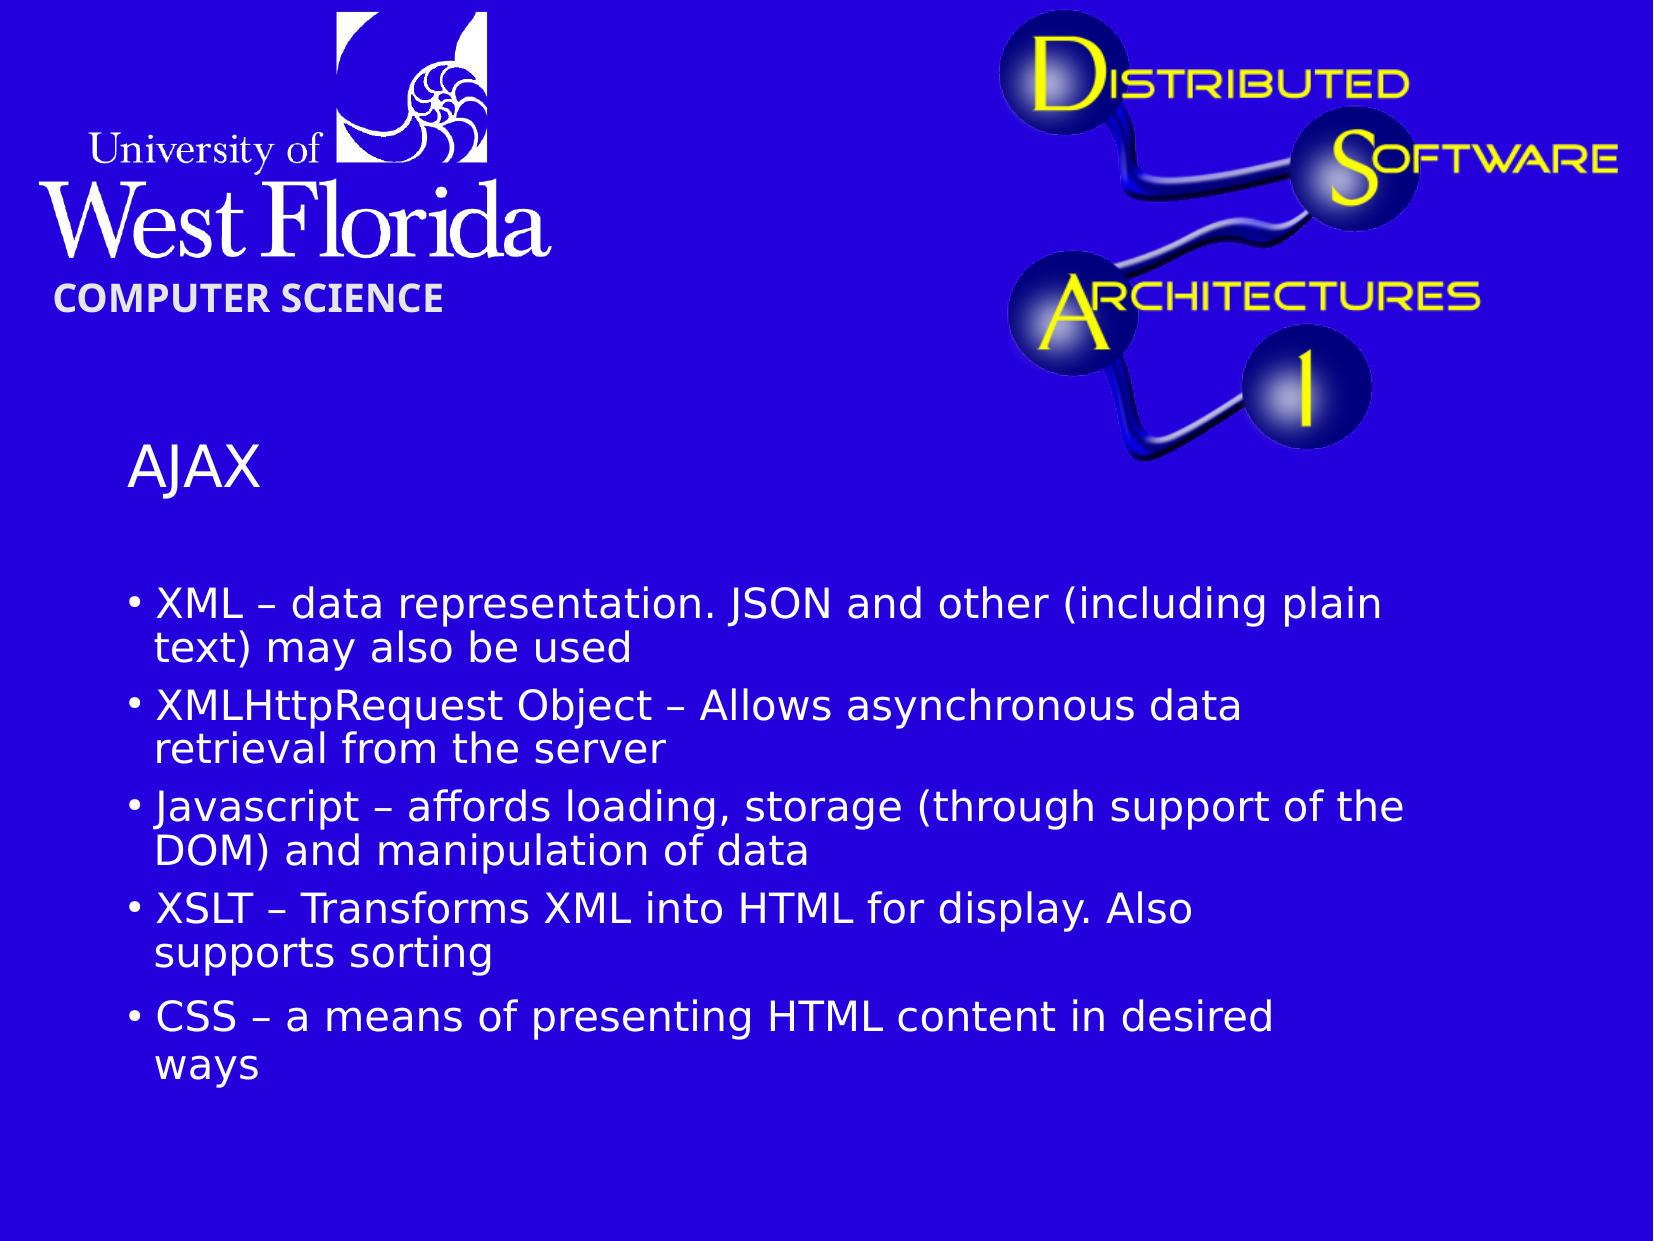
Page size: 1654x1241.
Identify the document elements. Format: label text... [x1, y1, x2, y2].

text_box AJAX XML – data representation. JSON and other (including plain text) may also be used XMLHttpRequest Object – Allows asynchronous data retrieval from the server Javascript – affords loading, storage (through support of the DOM) and manipulation of data XSLT – Transforms XML into HTML for display. Also supports sorting CSS – a means of presenting HTML content in desired ways [112, 426, 1426, 1097]
picture [37, 0, 559, 262]
picture [910, 0, 1653, 506]
text_box COMPUTER SCIENCE [37, 262, 563, 325]
